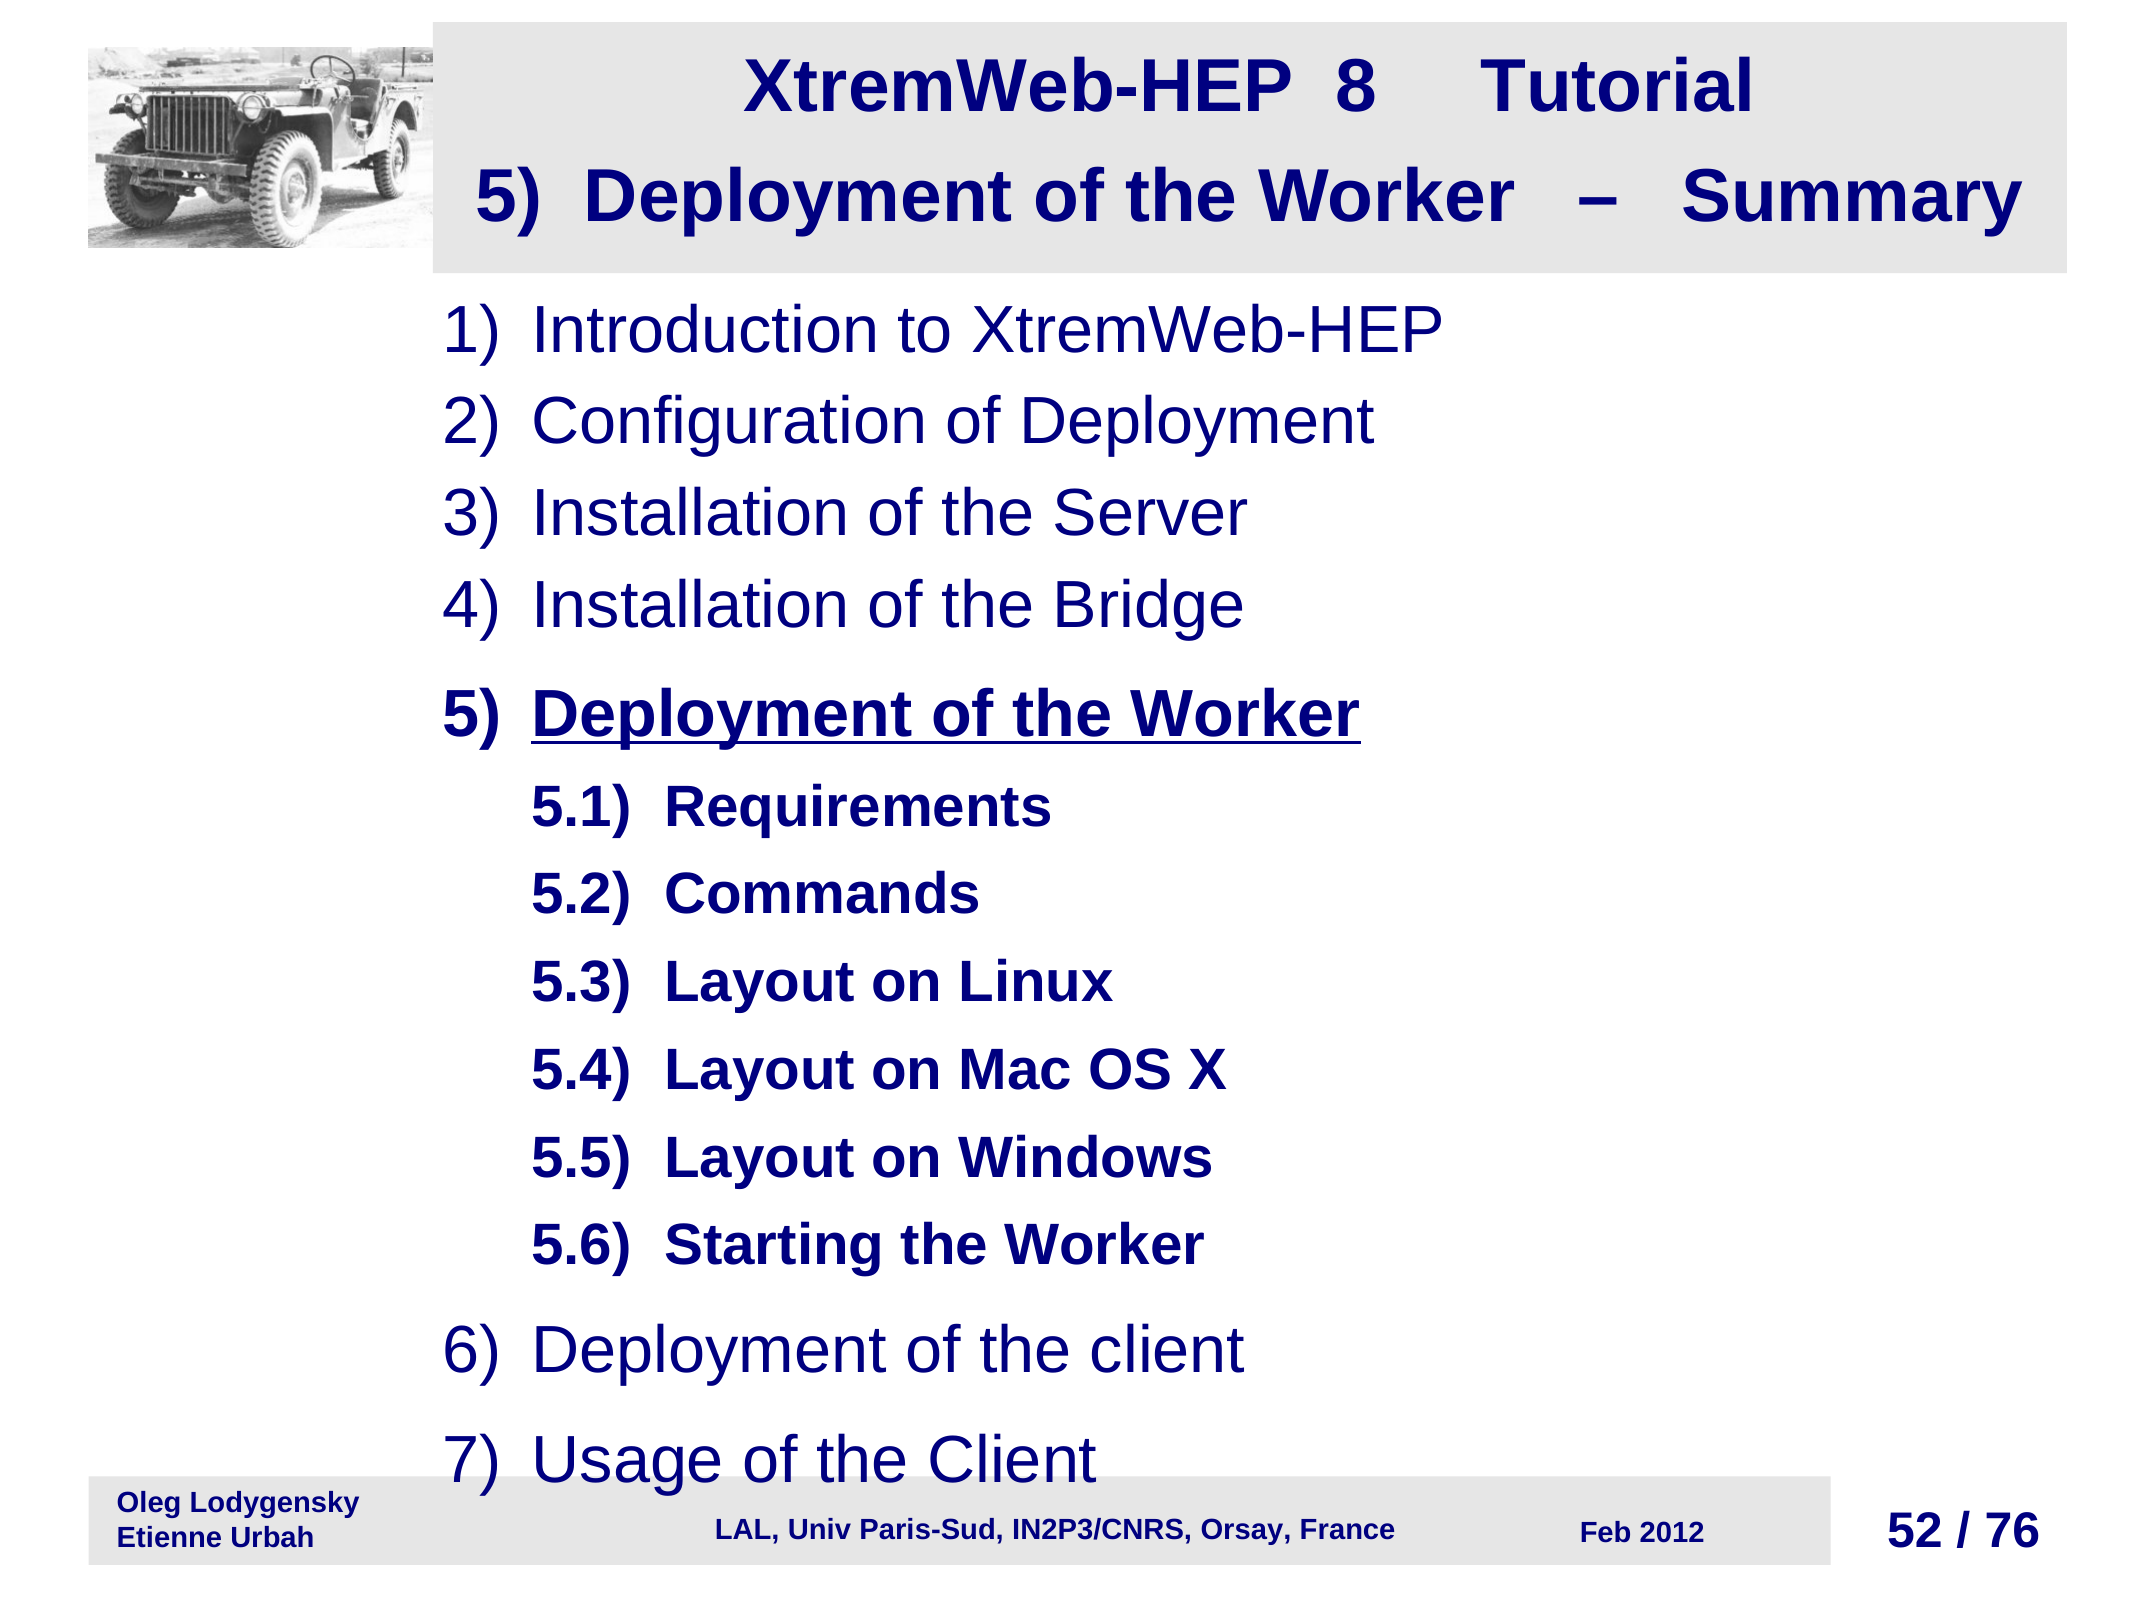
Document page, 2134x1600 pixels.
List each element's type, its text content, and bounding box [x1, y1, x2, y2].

title 5) Deployment of the Worker – Summary [442, 118, 2067, 266]
picture [88, 47, 433, 248]
text_box Introduction to XtremWeb-HEP Configuration of Deployment Installation of the Server Installation of the Bridge Deployment of the Worker Requirements Commands Layout on Linux Layout on Mac OS X Layout on Windows Starting the Worker Deployment of the client Usage of the Client [442, 285, 1920, 1388]
